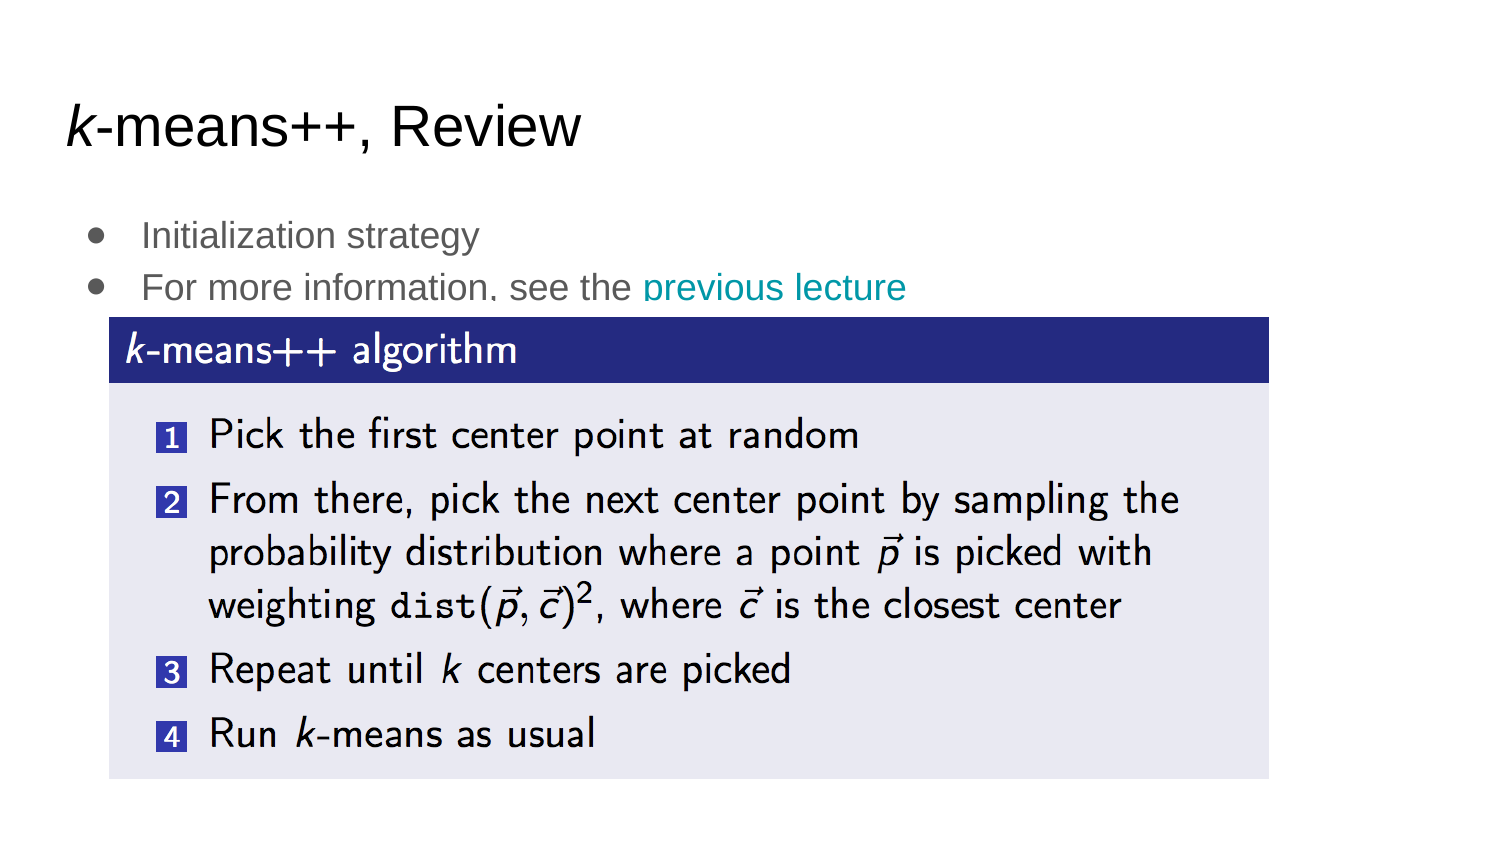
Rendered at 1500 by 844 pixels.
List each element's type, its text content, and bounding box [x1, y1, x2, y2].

picture [94, 301, 1276, 785]
title k-means++, Review [51, 72, 1449, 167]
list Initialization strategy For more information, see the previous lecture [51, 189, 1449, 750]
